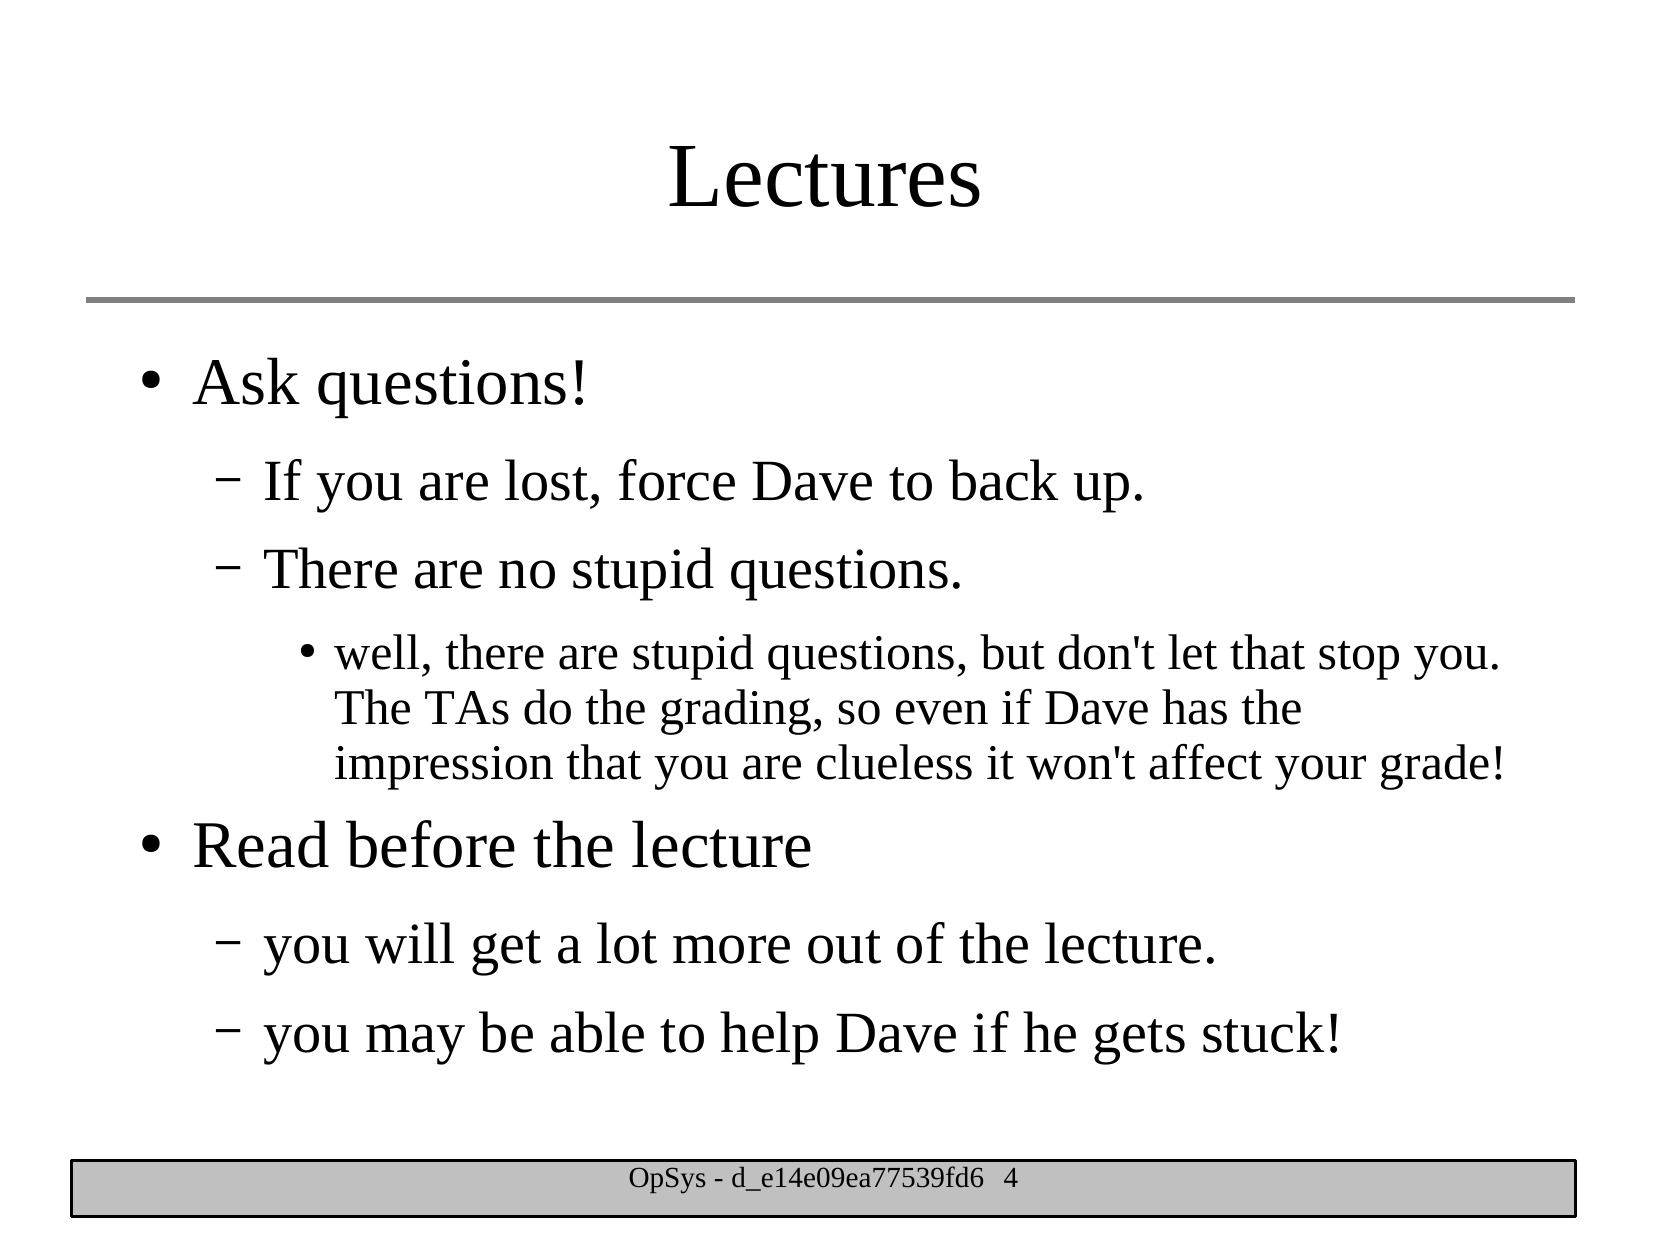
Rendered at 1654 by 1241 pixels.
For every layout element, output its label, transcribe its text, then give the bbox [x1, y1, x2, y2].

list Ask questions! If you are lost, force Dave to back up. There are no stupid questions. well, there are stupid questions, but don't let that stop you. The TAs do the grading, so even if Dave has the impression that you are clueless it won't affect your grade! Read before the lecture you will get a lot more out of the lecture. you may be able to help Dave if he gets stuck! [121, 344, 1534, 1127]
title Lectures [119, 72, 1532, 280]
